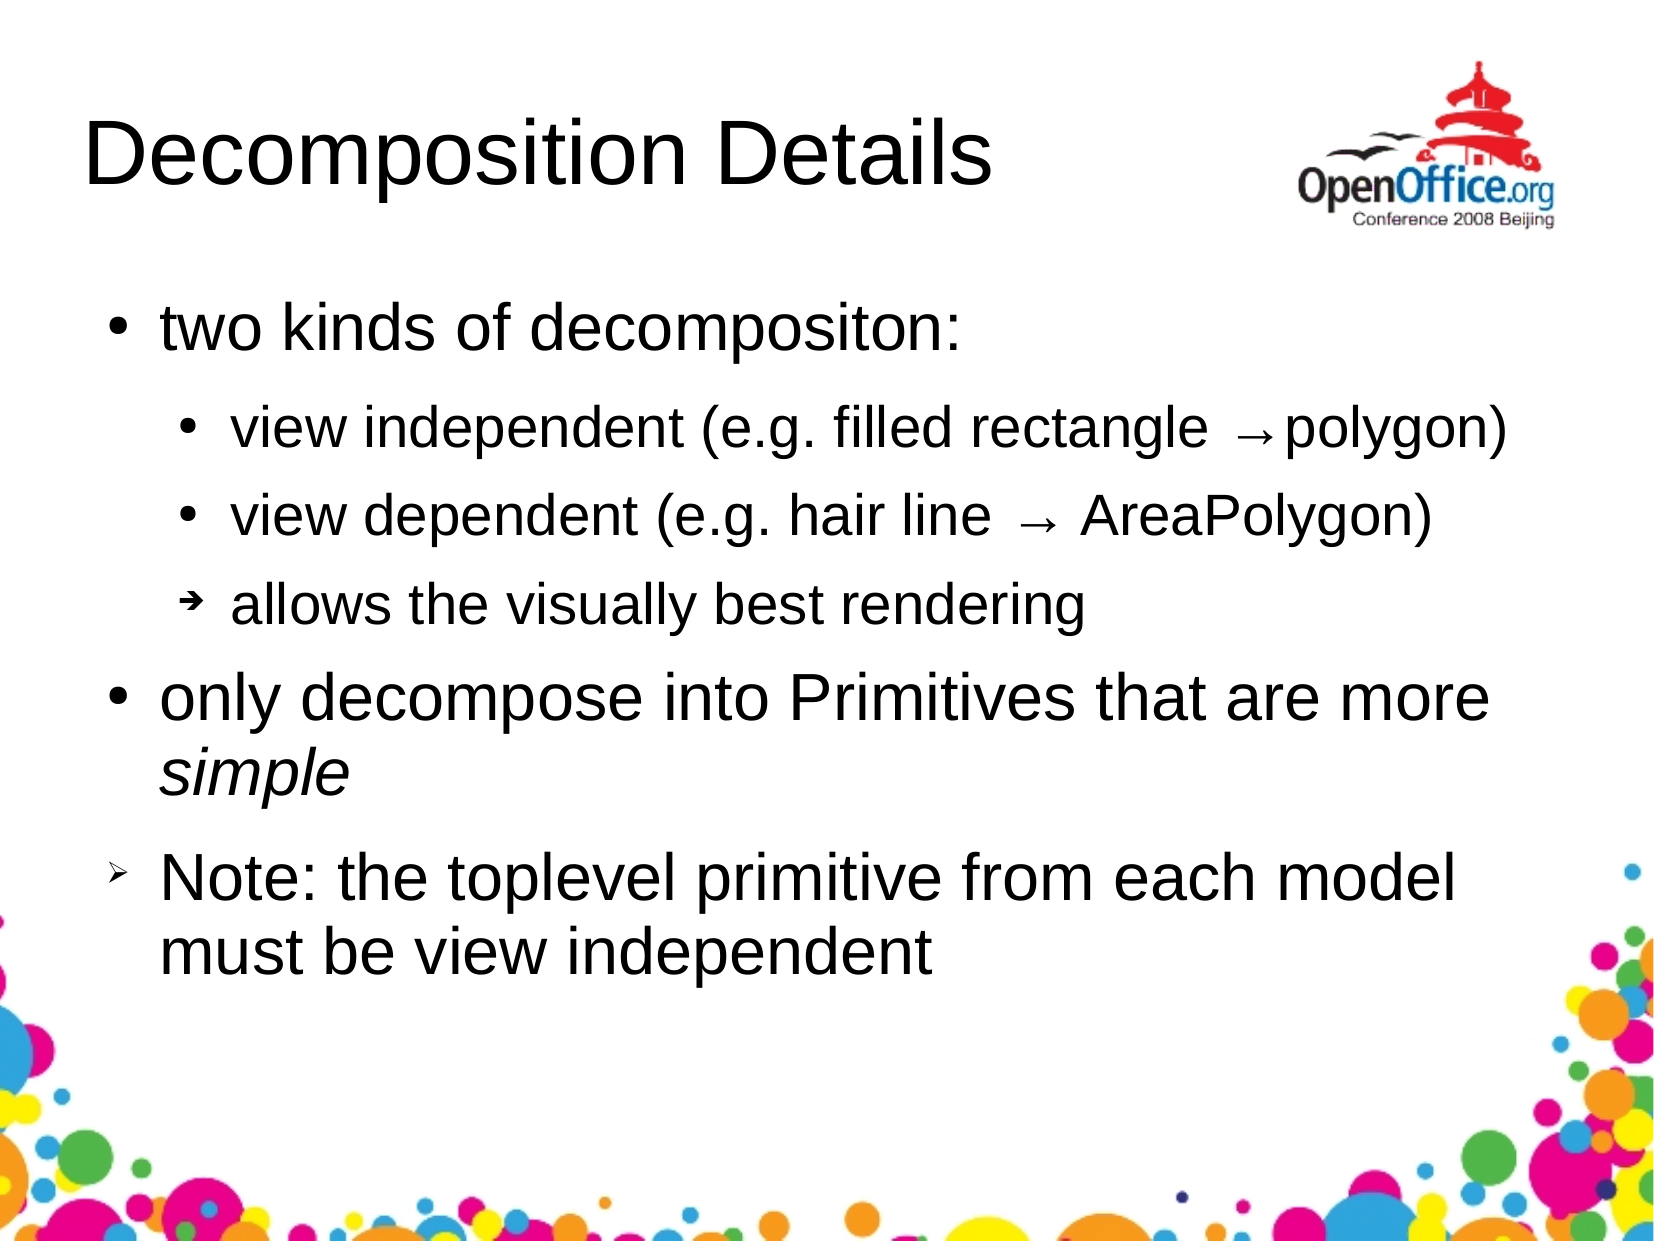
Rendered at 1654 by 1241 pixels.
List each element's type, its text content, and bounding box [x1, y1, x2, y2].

picture [0, 810, 1654, 1241]
list two kinds of decompositon: view independent (e.g. filled rectangle →polygon) view dependent (e.g. hair line → AreaPolygon) allows the visually best rendering only decompose into Primitives that are more simple Note: the toplevel primitive from each model must be view independent [88, 290, 1577, 1109]
picture [1285, 51, 1569, 250]
title Decomposition Details [82, 49, 1258, 257]
